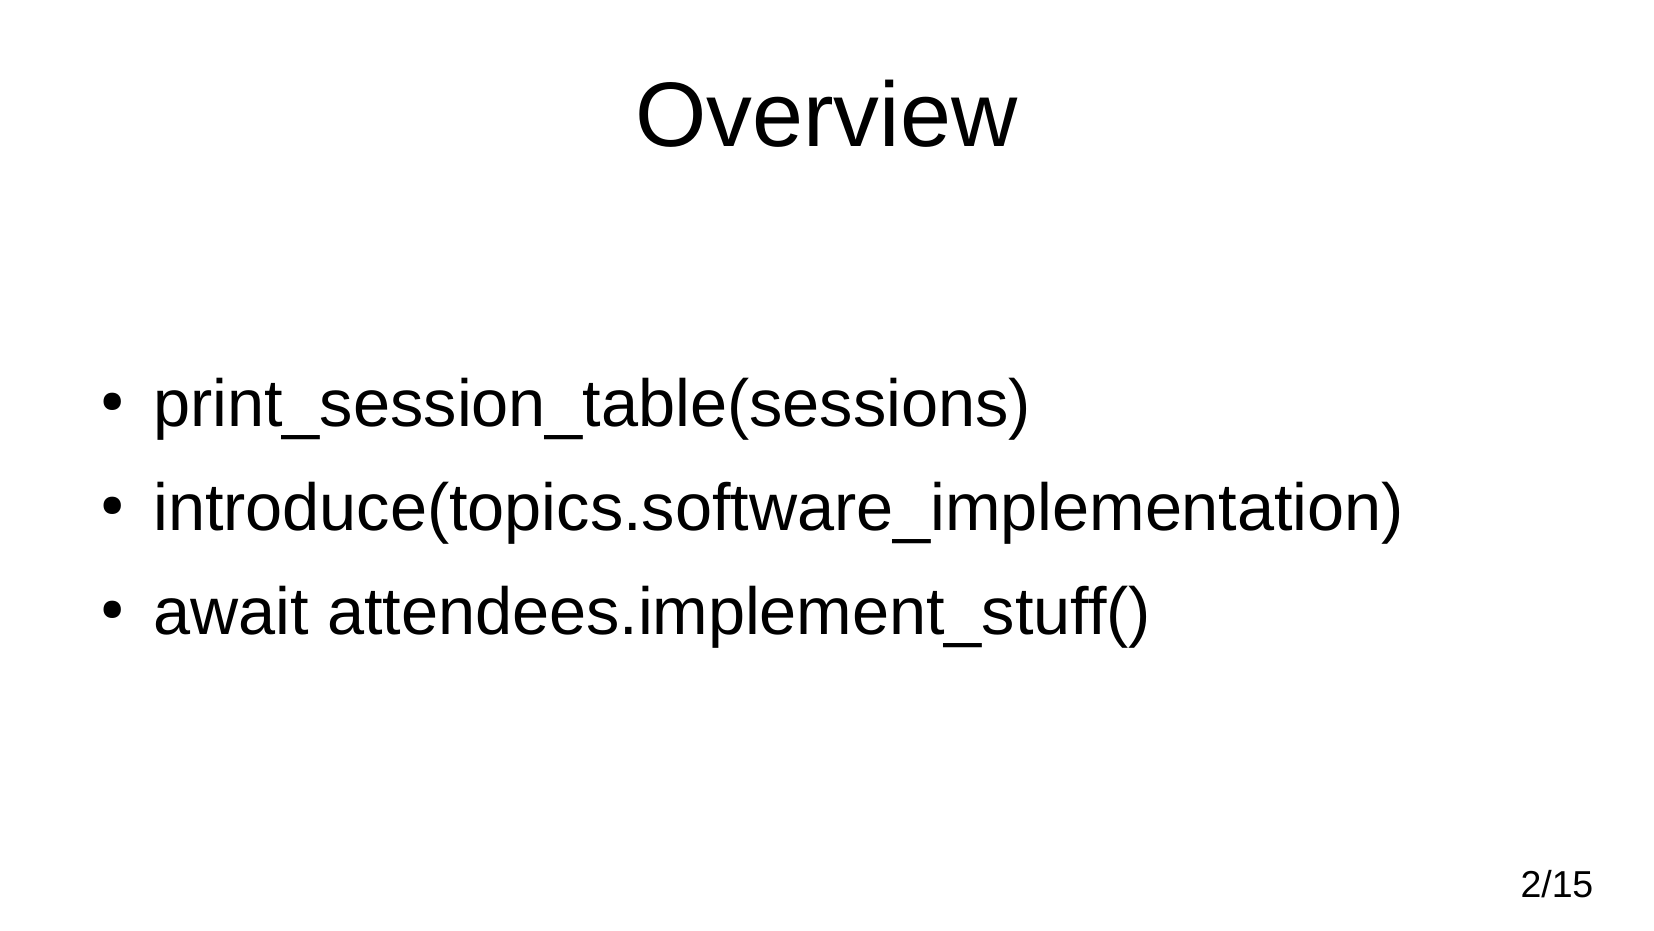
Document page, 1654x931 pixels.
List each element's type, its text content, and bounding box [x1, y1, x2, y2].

title Overview [82, 37, 1571, 193]
list print_session_table(sessions) introduce(topics.software_implementation) await attendees.implement_stuff() [82, 217, 1571, 798]
text_box <number>/15 [1505, 856, 1625, 931]
